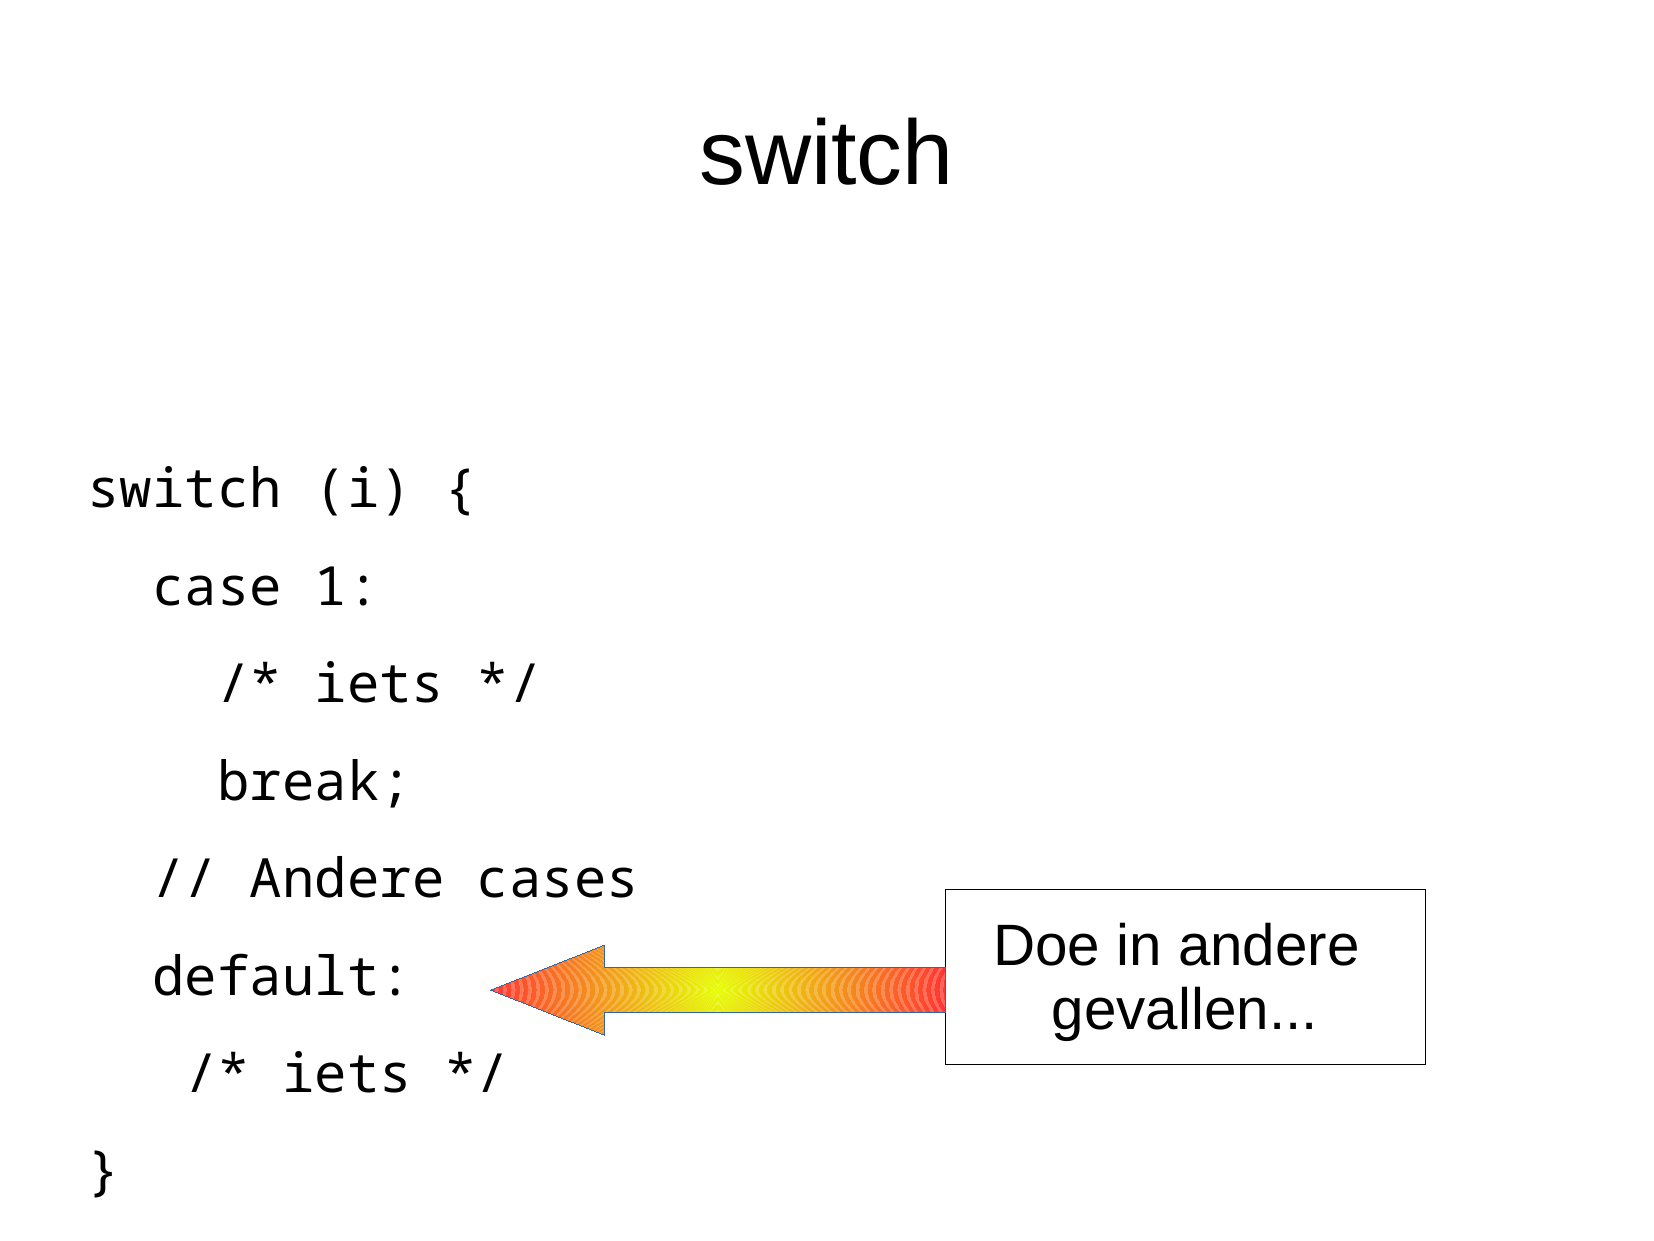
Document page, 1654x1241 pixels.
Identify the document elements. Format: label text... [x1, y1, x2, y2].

list switch (i) { case 1: /* iets */ break; // Andere cases default: /* iets */ } [30, 450, 1636, 1216]
text_box Doe in andere gevallen... [945, 889, 1426, 1065]
title switch [82, 49, 1571, 257]
text_box [490, 945, 946, 1036]
